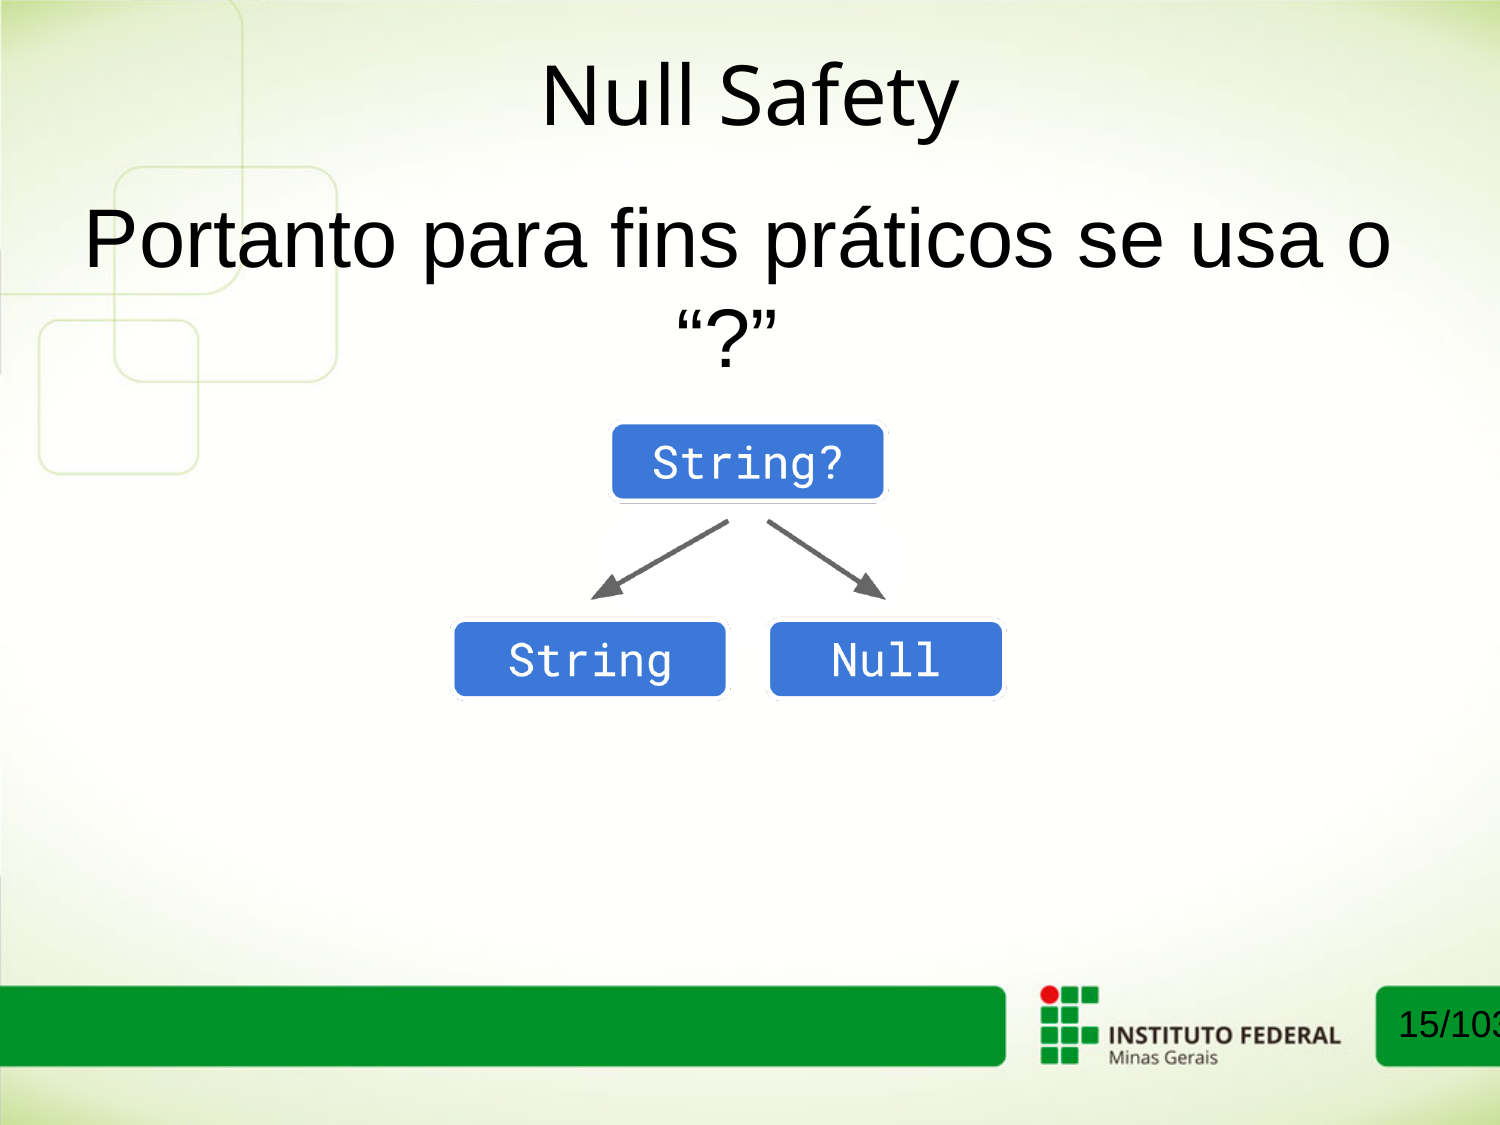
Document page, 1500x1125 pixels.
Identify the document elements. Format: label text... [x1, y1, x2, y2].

text_box Null Safety [74, 30, 1425, 155]
picture [0, 0, 1500, 1125]
text_box Portanto para fins práticos se usa o “?” [64, 160, 1415, 409]
